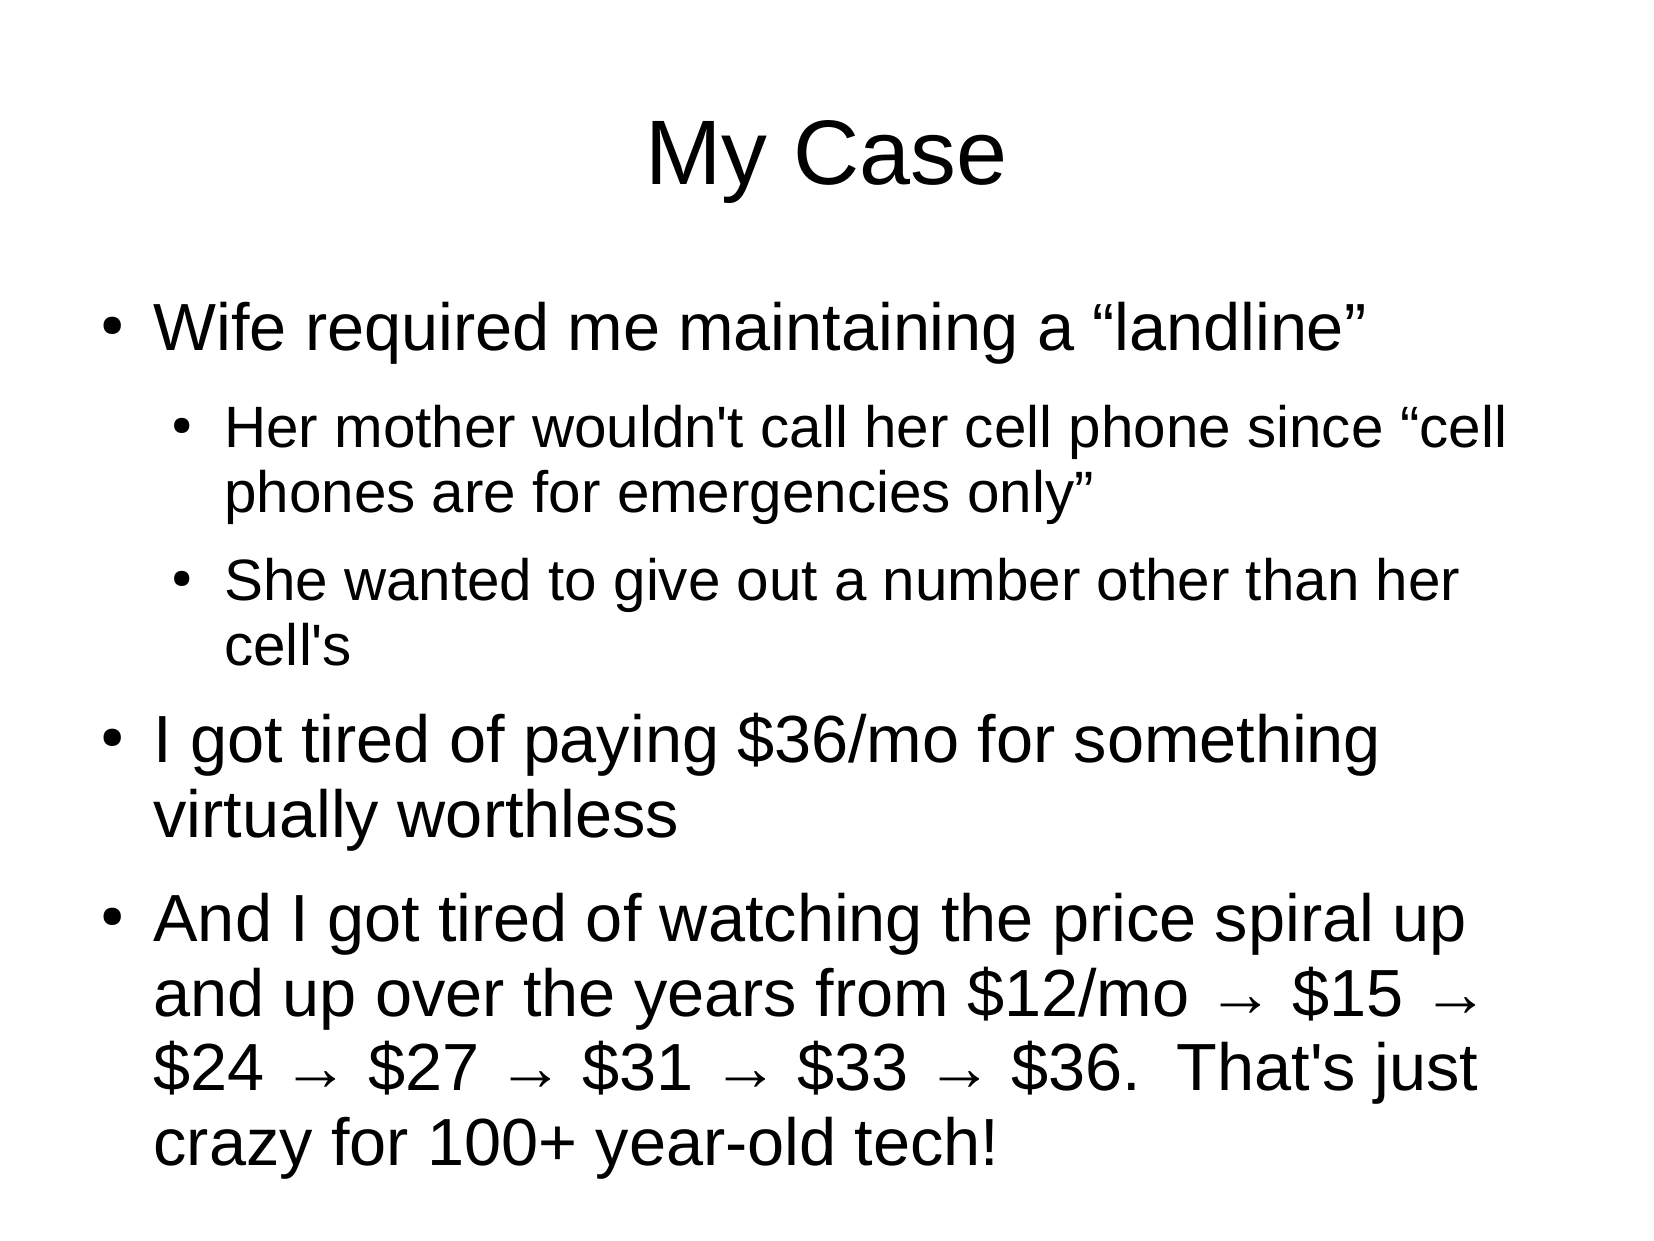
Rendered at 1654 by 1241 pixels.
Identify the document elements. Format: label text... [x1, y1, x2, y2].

list Wife required me maintaining a “landline” Her mother wouldn't call her cell phone since “cell phones are for emergencies only” She wanted to give out a number other than her cell's I got tired of paying $36/mo for something virtually worthless And I got tired of watching the price spiral up and up over the years from $12/mo → $15 → $24 → $27 → $31 → $33 → $36. That's just crazy for 100+ year-old tech! [82, 290, 1571, 1179]
title My Case [82, 49, 1571, 257]
